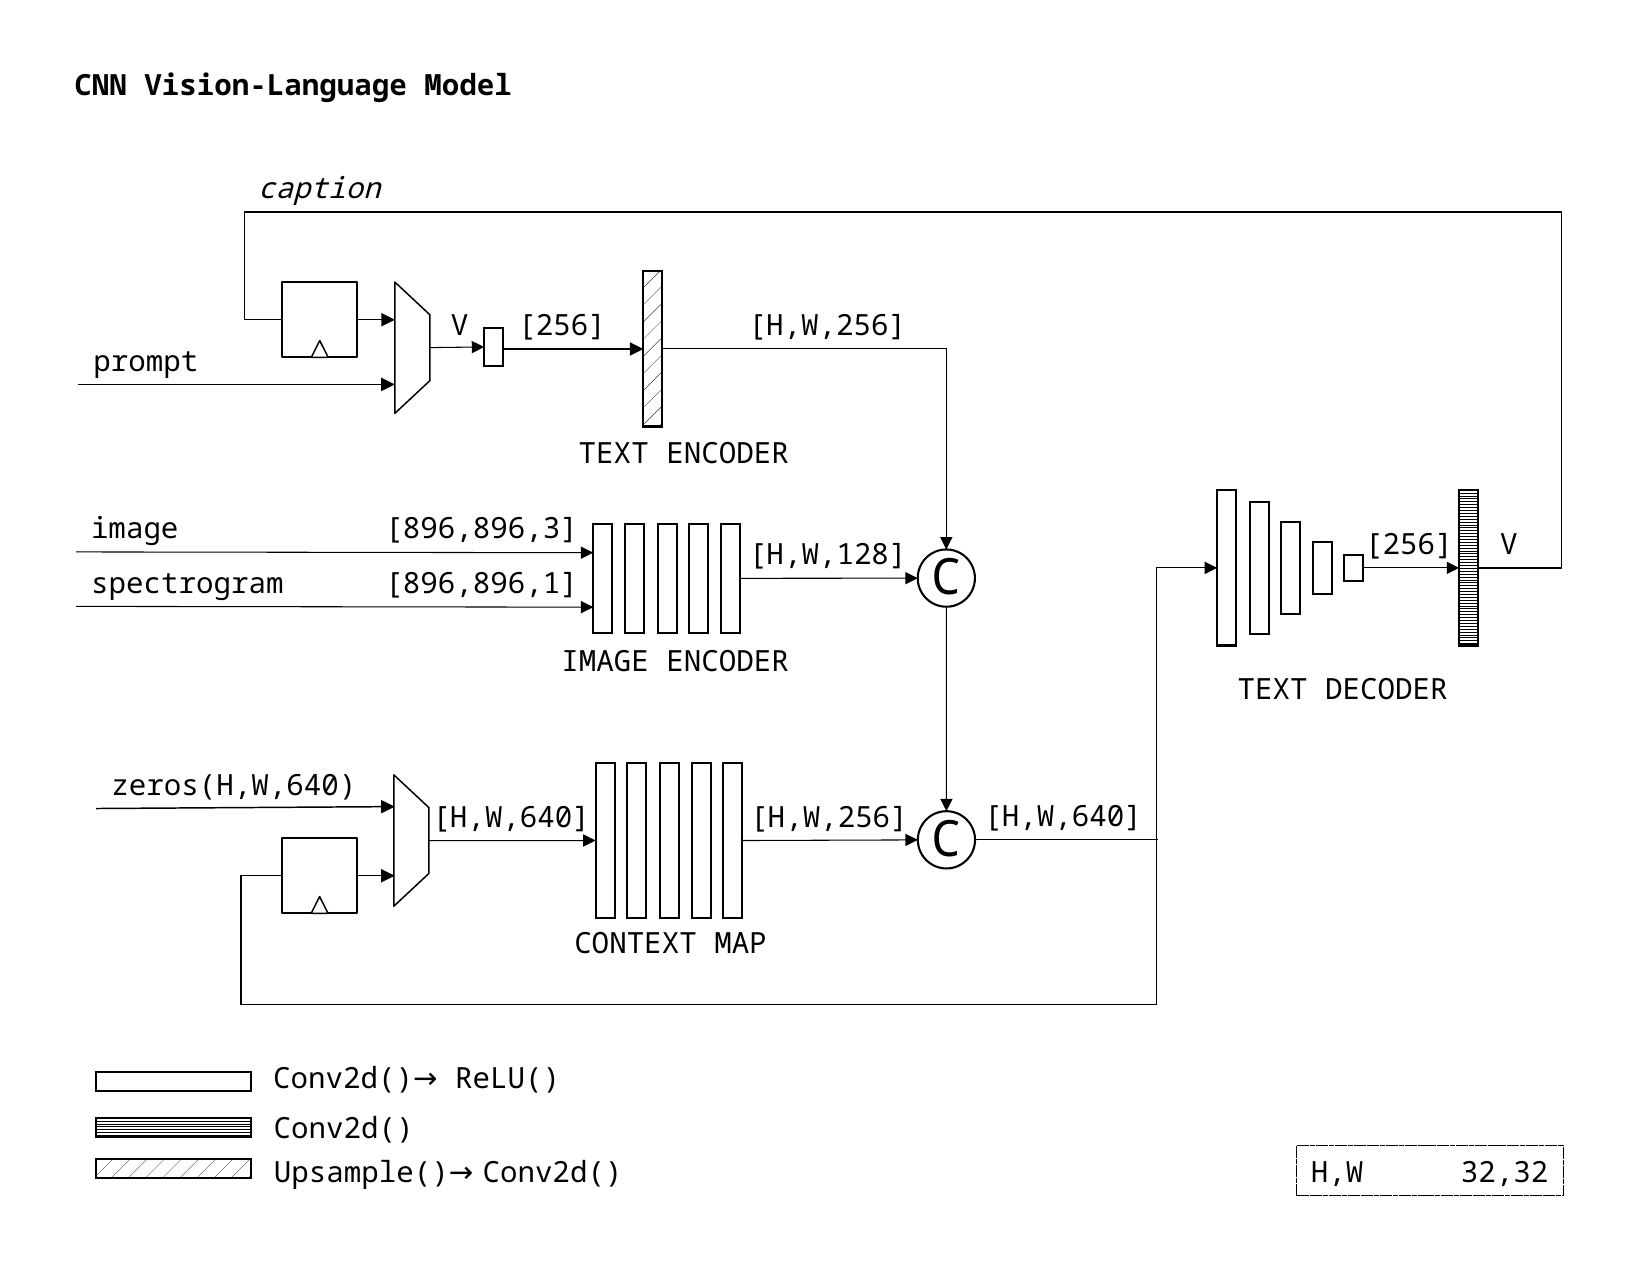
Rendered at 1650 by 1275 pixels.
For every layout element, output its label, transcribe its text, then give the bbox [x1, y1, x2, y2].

text_box V [436, 298, 484, 346]
text_box IMAGE ENCODER [546, 634, 804, 685]
text_box [394, 282, 430, 414]
text_box [896,896,1] [370, 557, 592, 606]
text_box [H,W,128] [741, 527, 922, 577]
text_box [95, 1159, 252, 1179]
text_box CONTEXT MAP [559, 916, 782, 967]
text_box [643, 271, 663, 426]
text_box [393, 774, 429, 907]
text_box Conv2d() [258, 1101, 429, 1152]
text_box C [917, 549, 975, 607]
text_box [1459, 490, 1479, 646]
text_box [282, 838, 358, 914]
text_box TEXT DECODER [1205, 662, 1463, 713]
text_box zeros(H,W,640) [96, 758, 372, 807]
text_box C [917, 811, 976, 869]
text_box image [76, 502, 194, 552]
text_box caption [243, 162, 396, 213]
text_box [H,W,128] [734, 527, 739, 578]
text_box [95, 1118, 252, 1138]
text_box Conv2d()→ ReLU() [258, 1051, 576, 1102]
text_box [H,W,640] [417, 790, 605, 841]
text_box [256] [503, 299, 621, 348]
text_box prompt [78, 334, 214, 384]
text_box V [1485, 517, 1533, 568]
text_box [896,896,3] [370, 502, 593, 552]
text_box H,W 32,32 [1296, 1145, 1564, 1196]
text_box TEXT ENCODER [546, 426, 804, 477]
text_box [256] [1350, 517, 1468, 568]
text_box [H,W,256] [733, 298, 921, 349]
text_box [H,W,640] [969, 789, 1157, 839]
text_box CNN Vision-Language Model [59, 58, 527, 109]
text_box [H,W,256] [735, 790, 923, 841]
text_box [282, 282, 358, 358]
text_box Upsample()→ Conv2d() [259, 1145, 638, 1196]
text_box spectrogram [76, 557, 299, 606]
